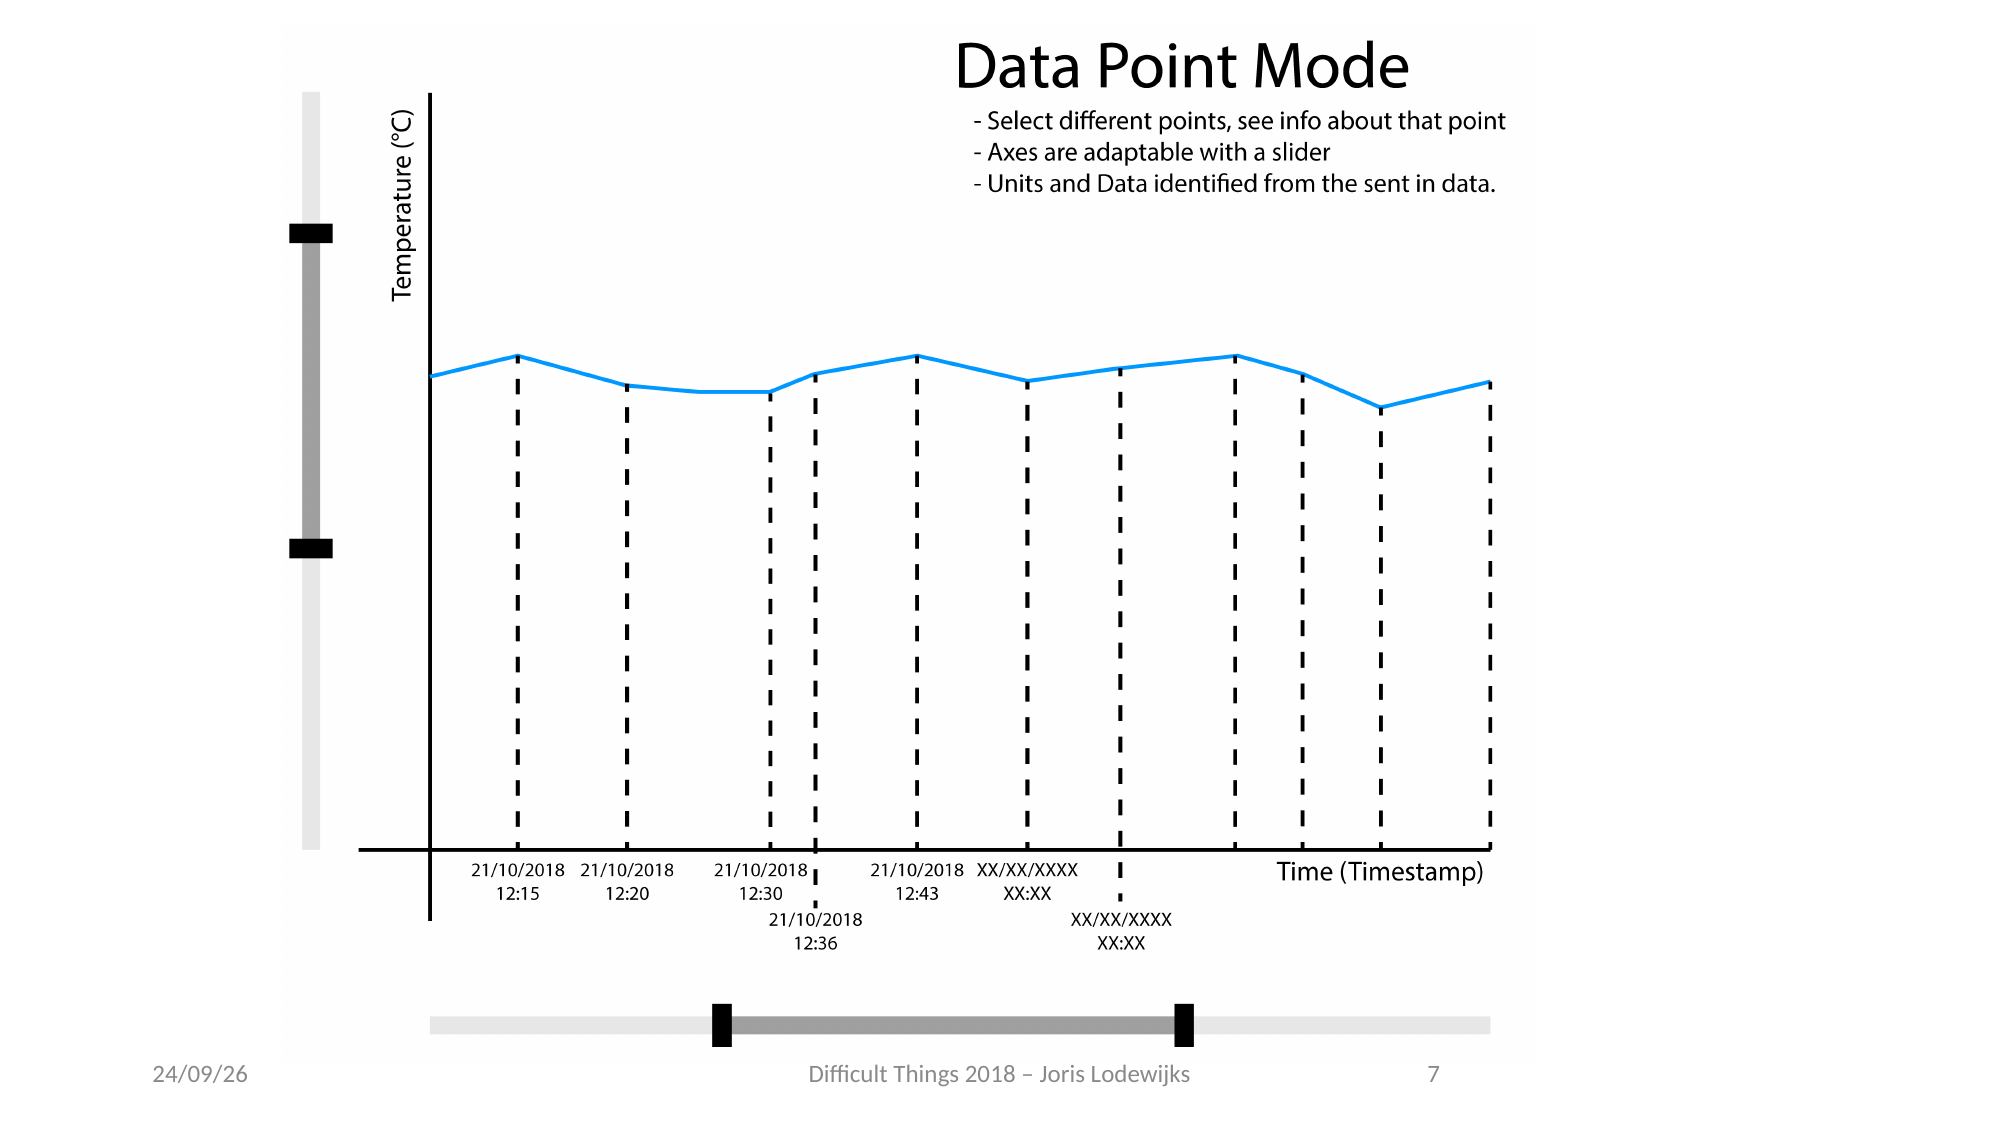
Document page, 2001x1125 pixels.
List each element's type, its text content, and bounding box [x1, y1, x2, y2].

text_box [1412, 1042, 1863, 1103]
picture [282, 22, 1534, 1064]
text_box [137, 1042, 588, 1103]
text_box Difficult Things 2018 – Joris Lodewijks [662, 1064, 1338, 1103]
